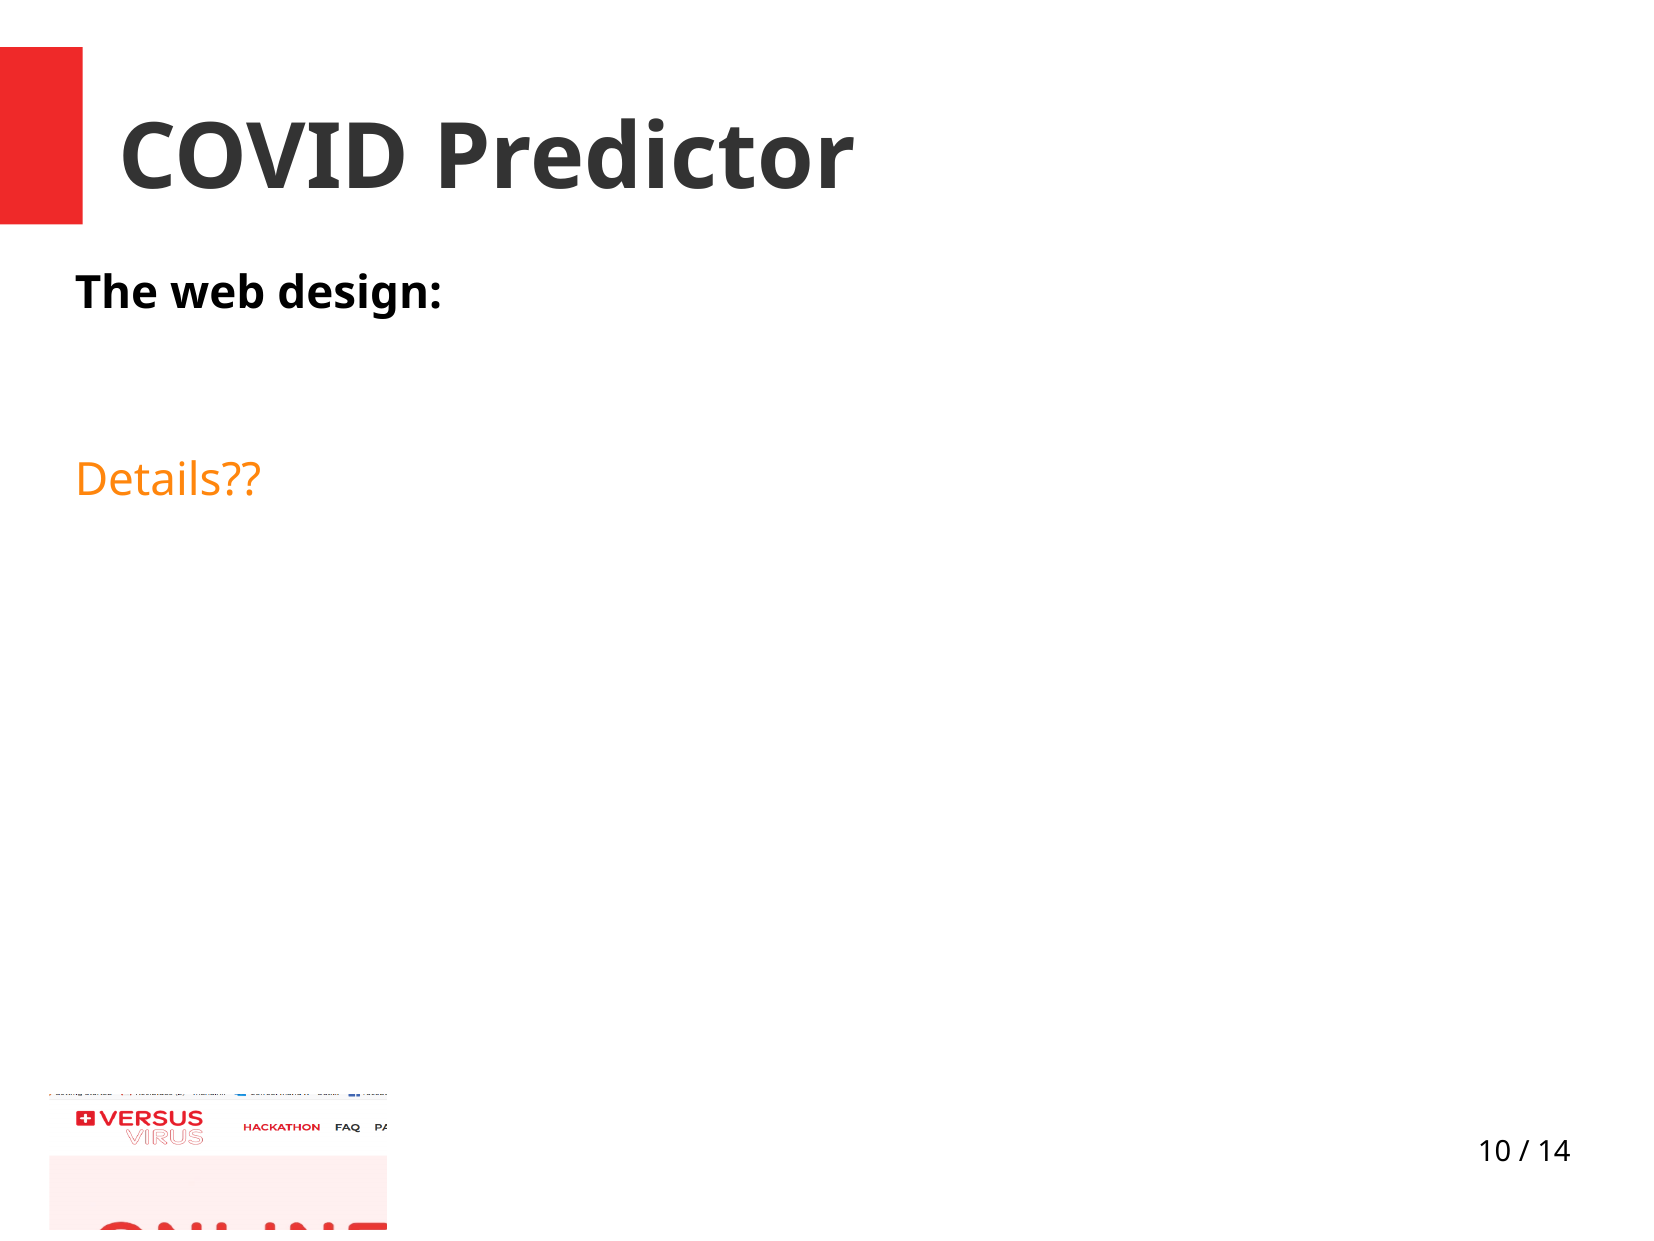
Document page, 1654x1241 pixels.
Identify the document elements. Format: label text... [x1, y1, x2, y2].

picture [49, 1094, 387, 1230]
title COVID Predictor [118, 49, 1571, 251]
text_box The web design: Details?? [60, 251, 1581, 517]
